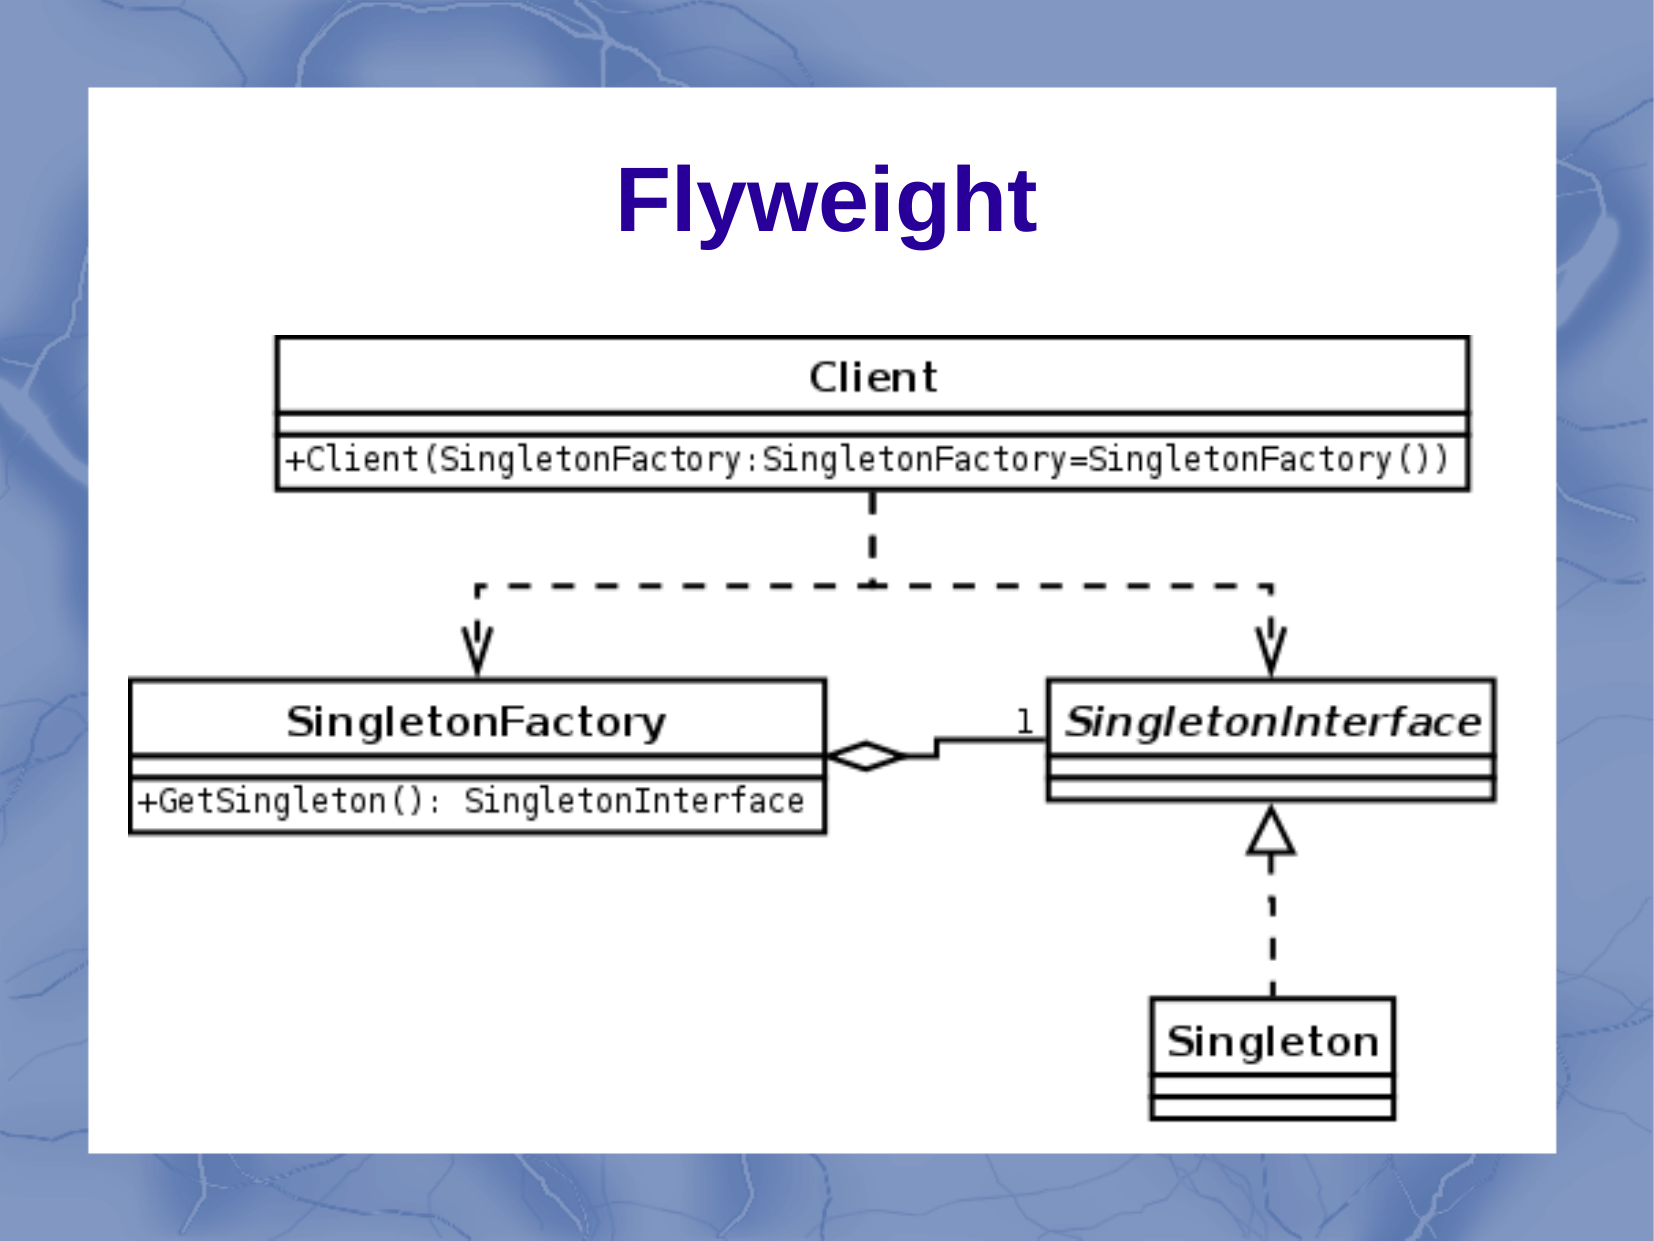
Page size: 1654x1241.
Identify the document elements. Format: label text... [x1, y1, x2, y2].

title Flyweight [118, 139, 1536, 250]
picture [0, 0, 1654, 1241]
